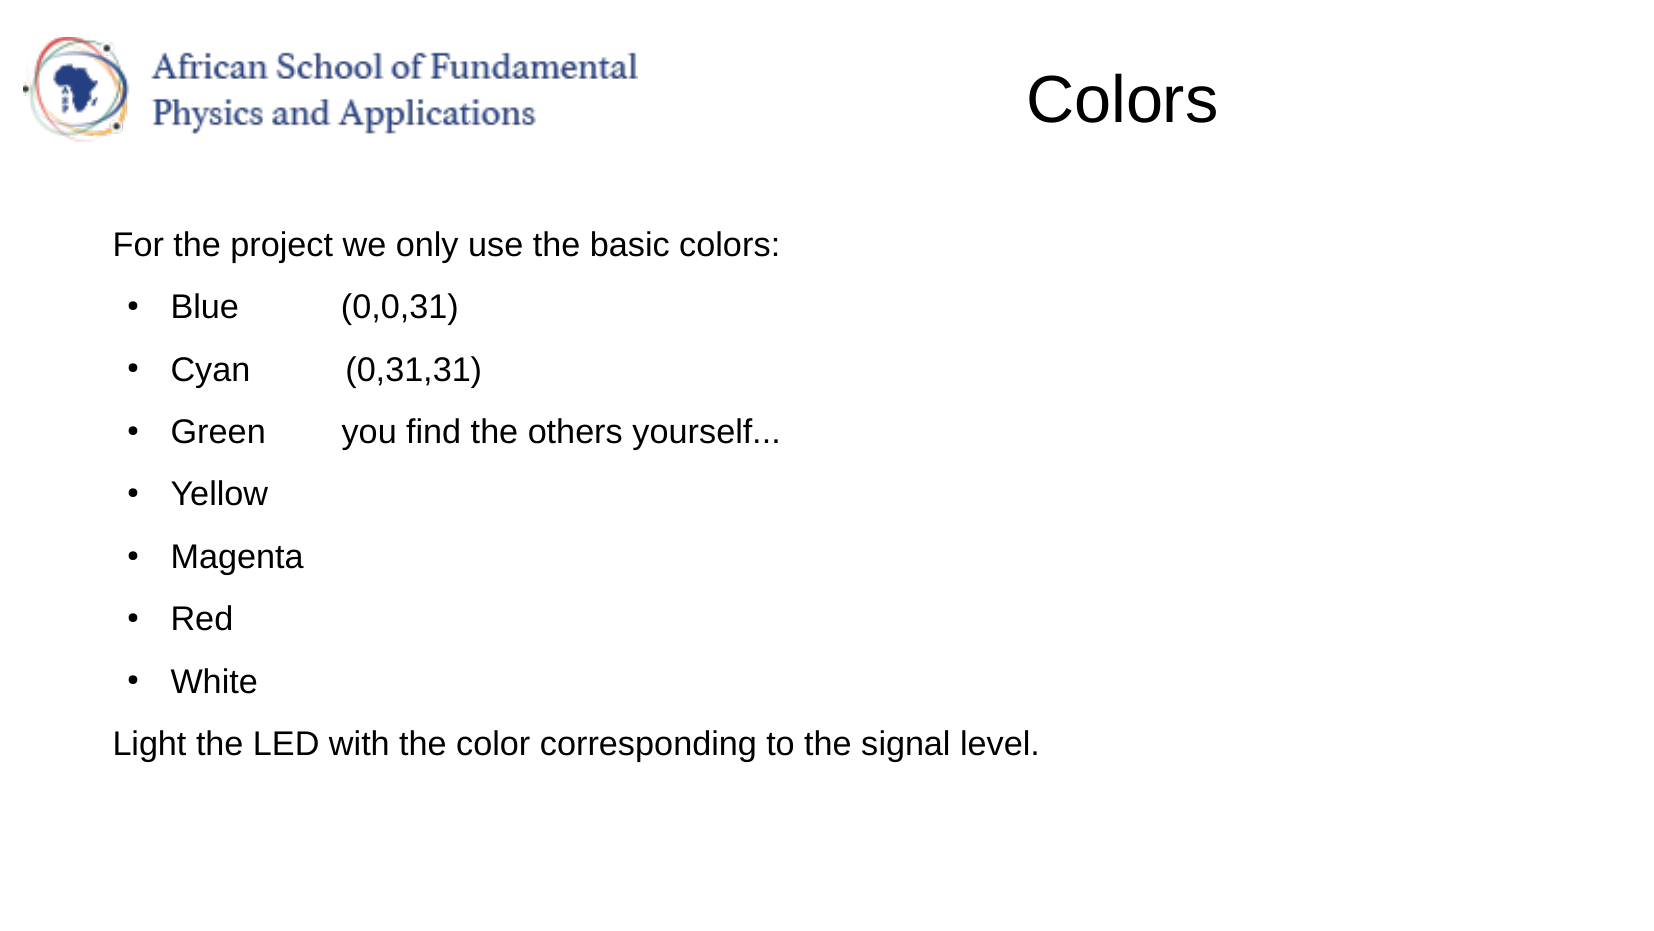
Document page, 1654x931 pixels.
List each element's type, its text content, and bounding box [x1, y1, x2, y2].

list For the project we only use the basic colors: Blue (0,0,31) Cyan (0,31,31) Green you find the others yourself... Yellow Magenta Red White Light the LED with the color corresponding to the signal level. [112, 225, 1601, 765]
picture [23, 37, 635, 142]
title Colors [635, 21, 1610, 177]
